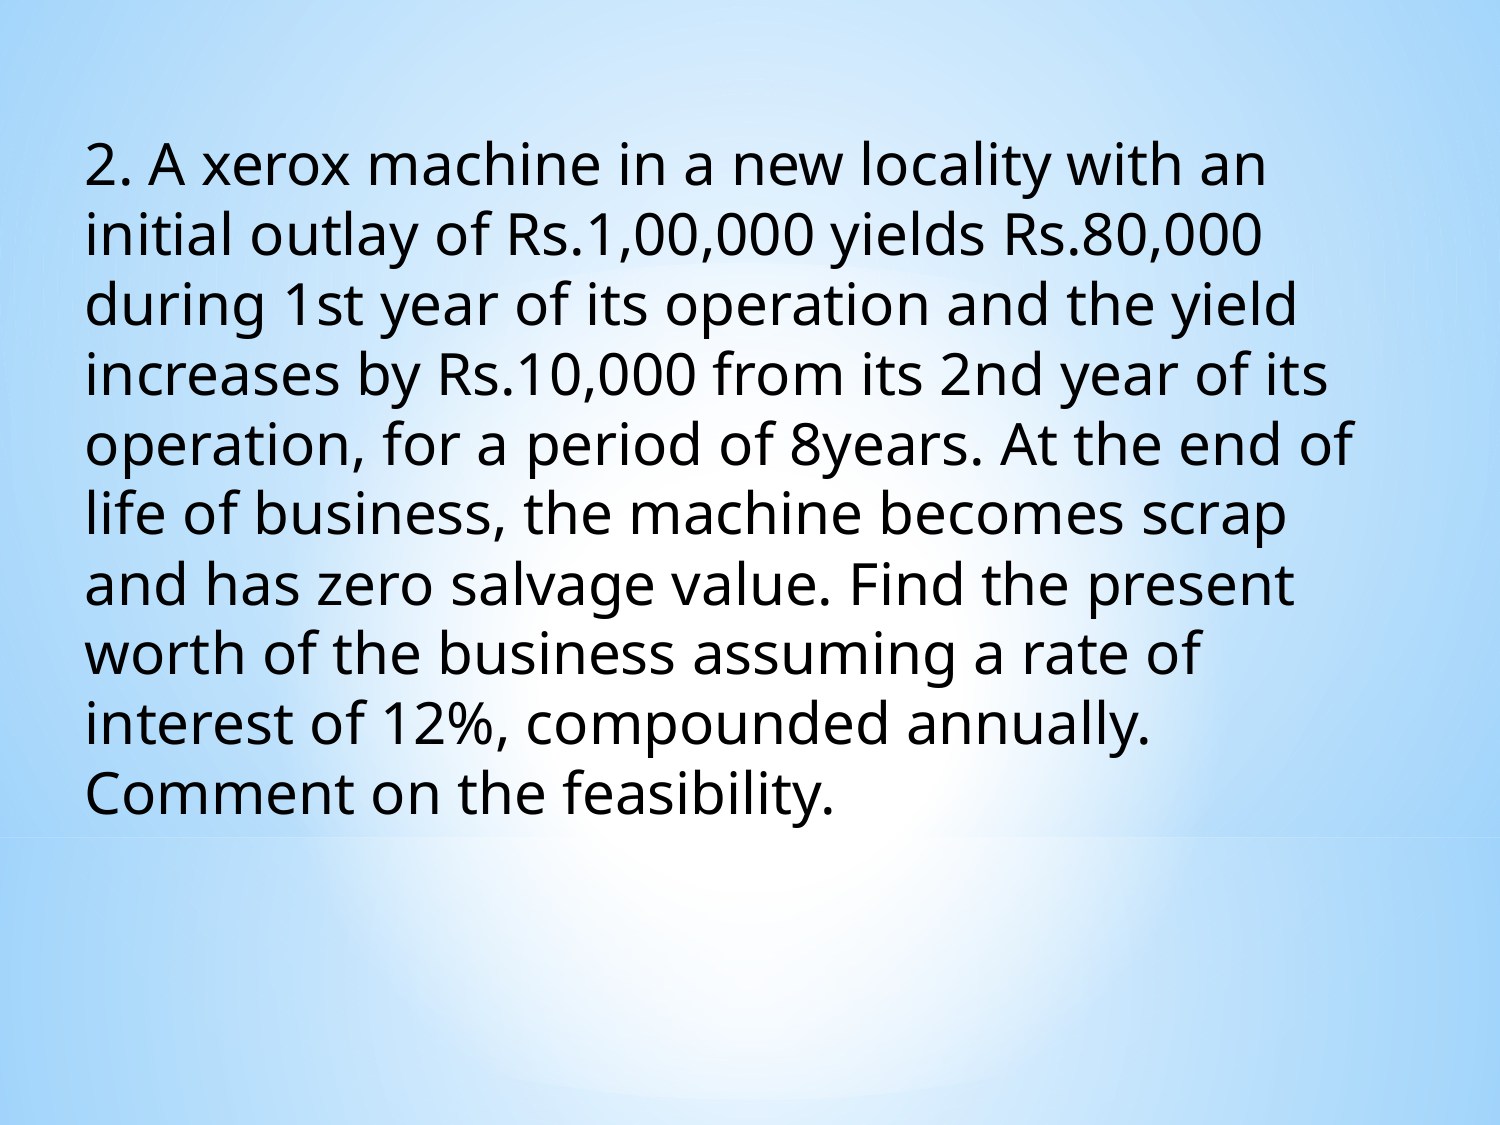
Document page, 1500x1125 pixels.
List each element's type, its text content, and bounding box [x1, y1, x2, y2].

list 2. A xerox machine in a new locality with an initial outlay of Rs.1,00,000 yields Rs.80,000 during 1st year of its operation and the yield increases by Rs.10,000 from its 2nd year of its operation, for a period of 8years. At the end of life of business, the machine becomes scrap and has zero salvage value. Find the present worth of the business assuming a rate of interest of 12%, compounded annually. Comment on the feasibility. [62, 120, 1413, 963]
